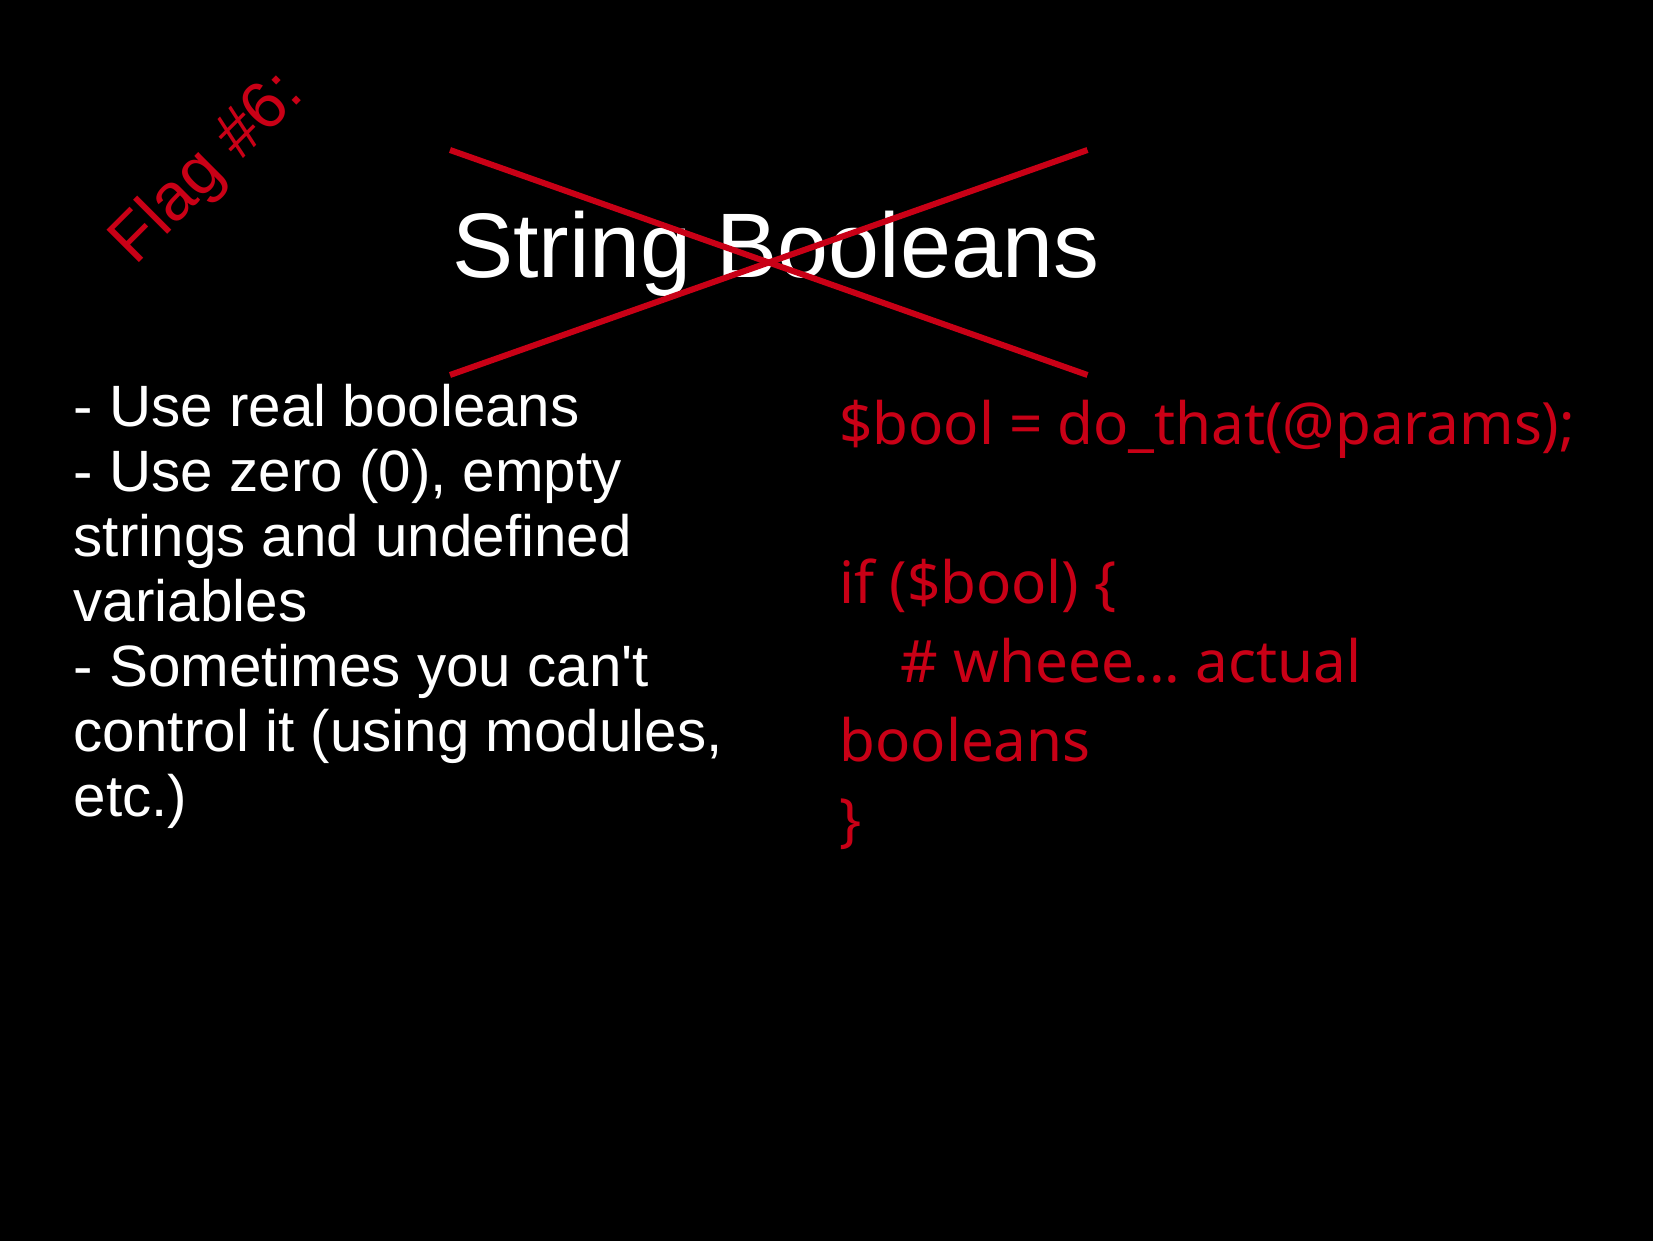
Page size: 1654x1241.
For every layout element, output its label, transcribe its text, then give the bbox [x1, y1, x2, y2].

text_box String Booleans [437, 187, 758, 317]
text_box String Booleans [567, 187, 970, 259]
text_box - Use real booleans - Use zero (0), empty strings and undefined variables - Sometimes you can't control it (using modules, etc.) [58, 366, 788, 1117]
text_box String Booleans [780, 187, 1115, 317]
text_box String Booleans [627, 266, 911, 317]
text_box $bool = do_that(@params); if ($bool) { # wheee... actual booleans } [825, 375, 1613, 1126]
text_box Flag #6: [77, 37, 338, 298]
